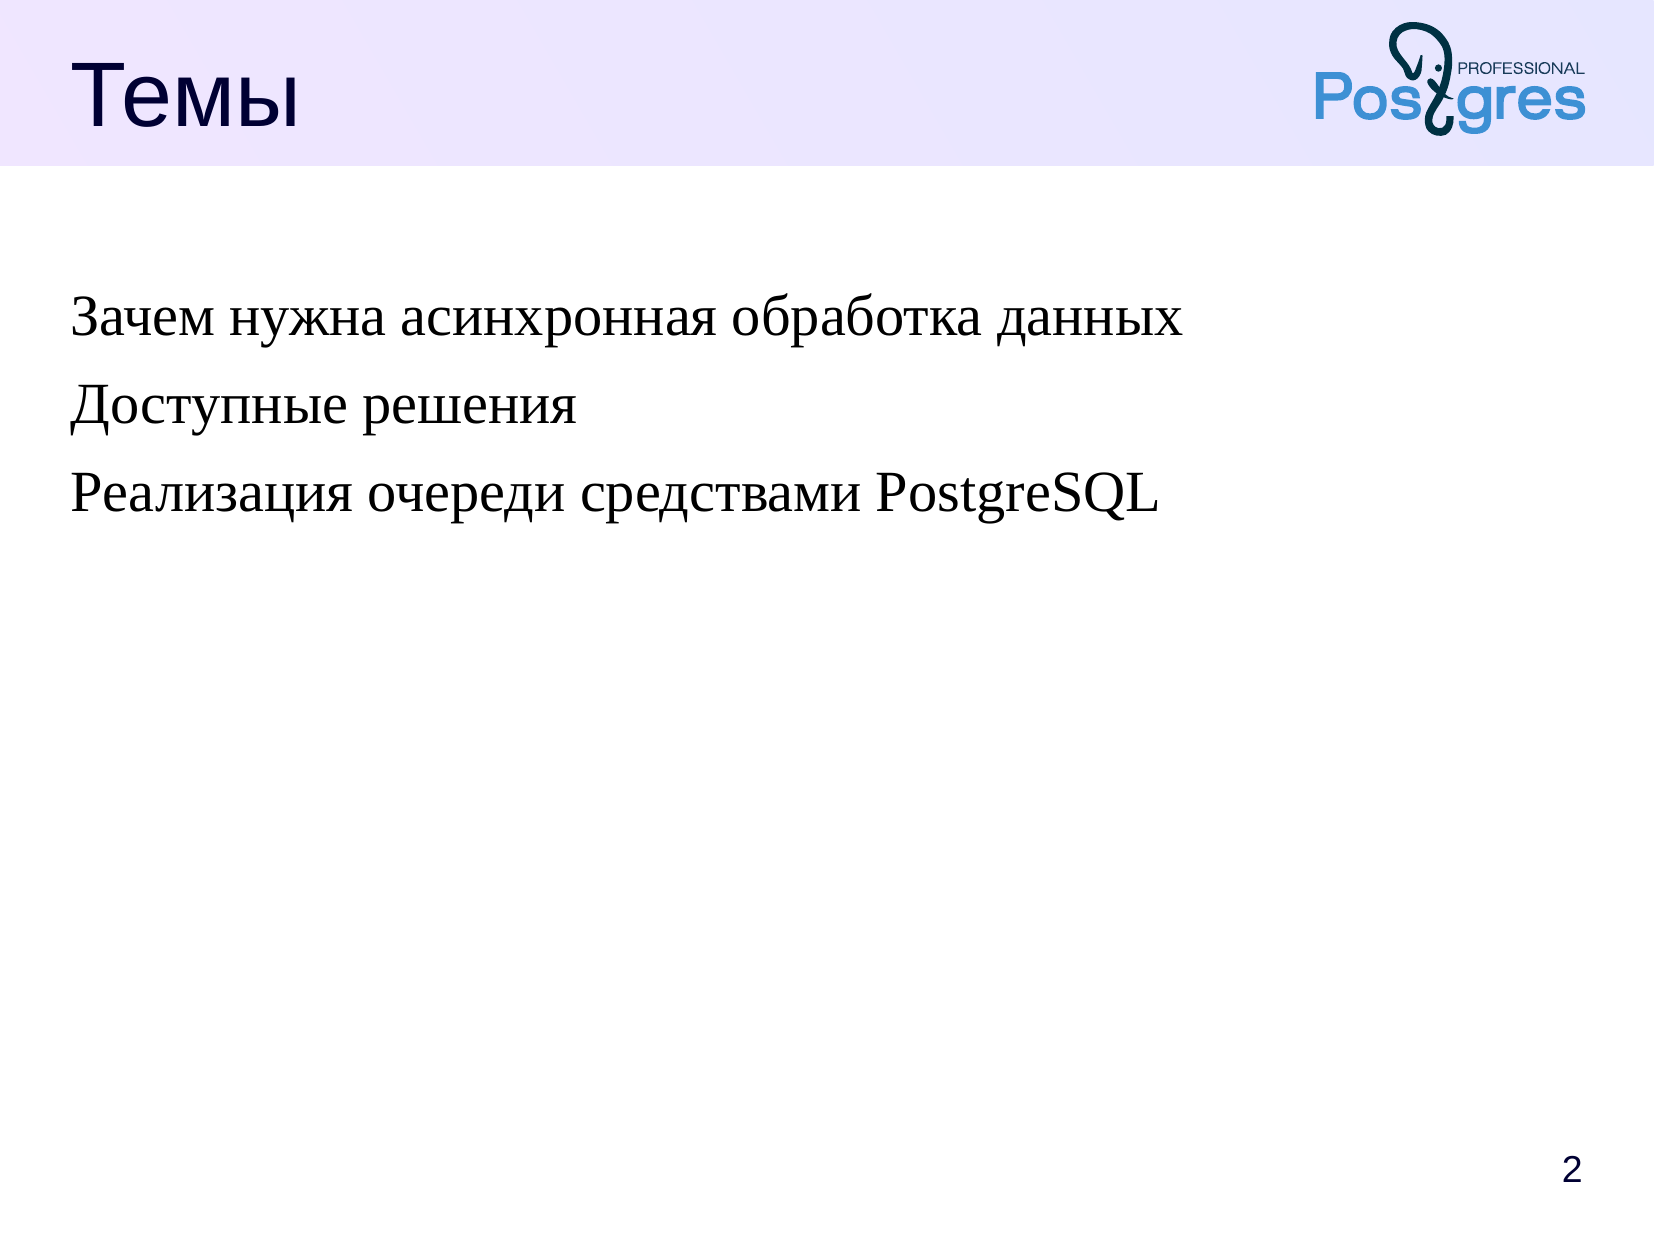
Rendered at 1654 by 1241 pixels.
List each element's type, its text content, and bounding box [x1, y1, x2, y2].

list Зачем нужна асинхронная обработка данных Доступные решения Реализация очереди средствами PostgreSQL [70, 283, 1583, 1141]
title Темы [70, 43, 1241, 147]
